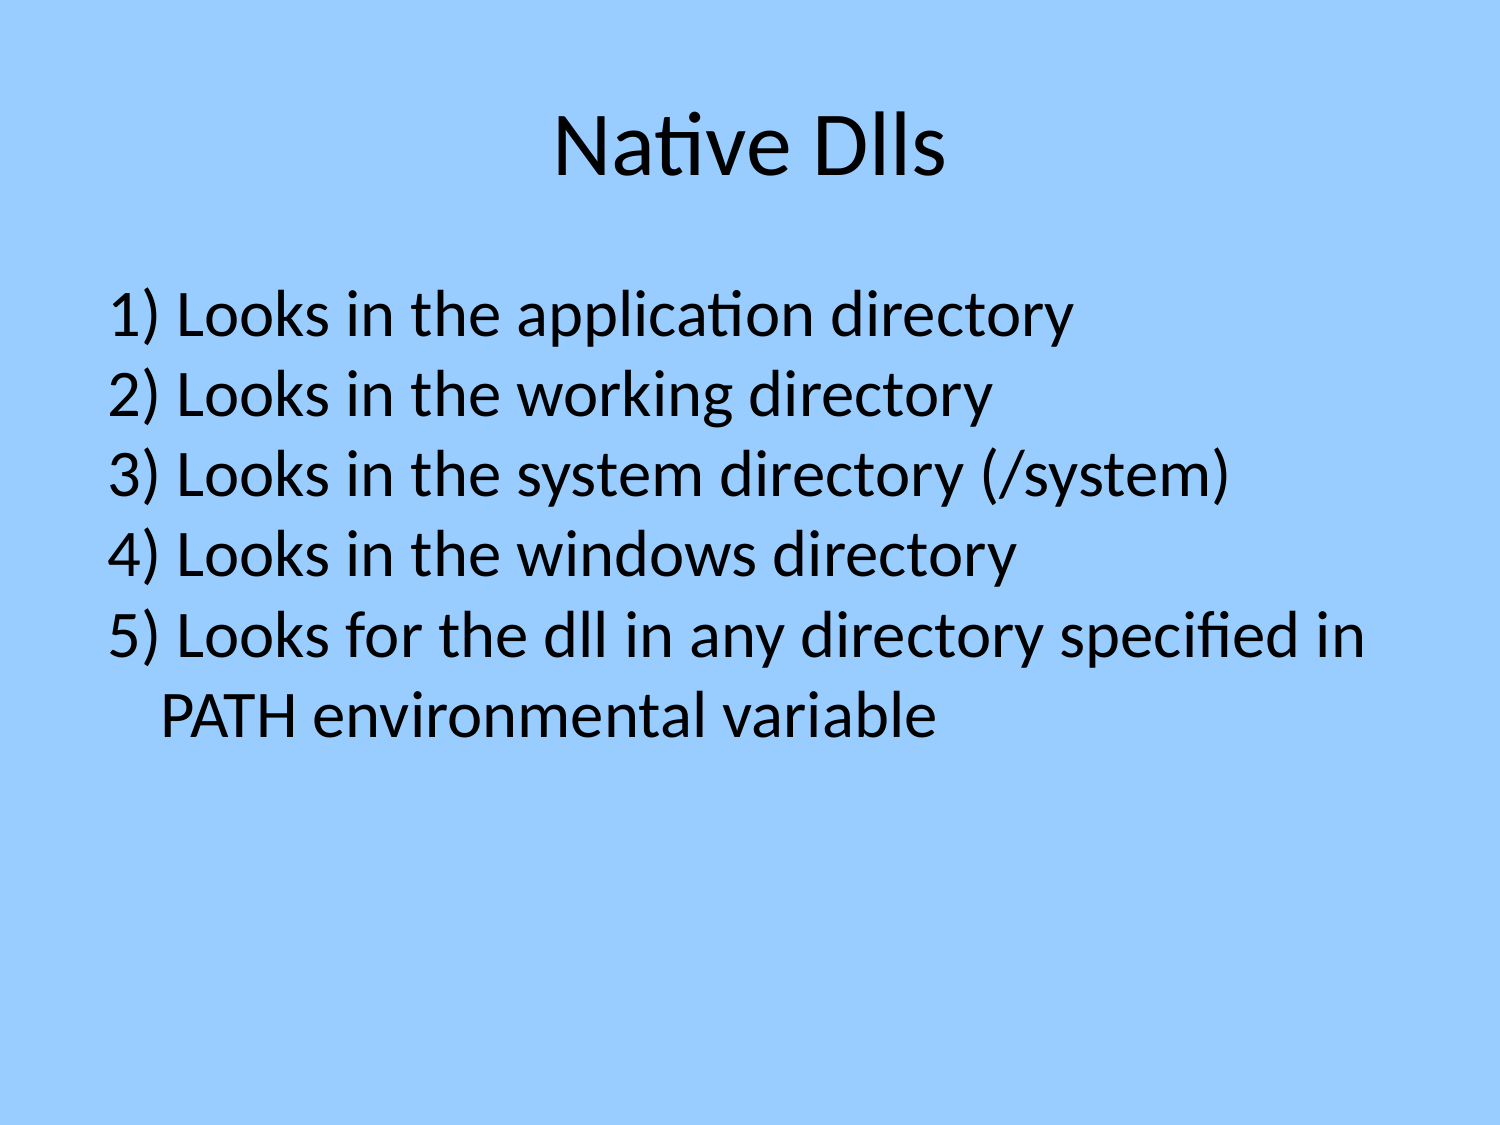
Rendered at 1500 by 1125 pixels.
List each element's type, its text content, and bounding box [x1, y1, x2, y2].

title Native Dlls [75, 45, 1425, 233]
list Looks in the application directory Looks in the working directory Looks in the system directory (/system) Looks in the windows directory Looks for the dll in any directory specified in PATH environmental variable [75, 262, 1425, 1005]
